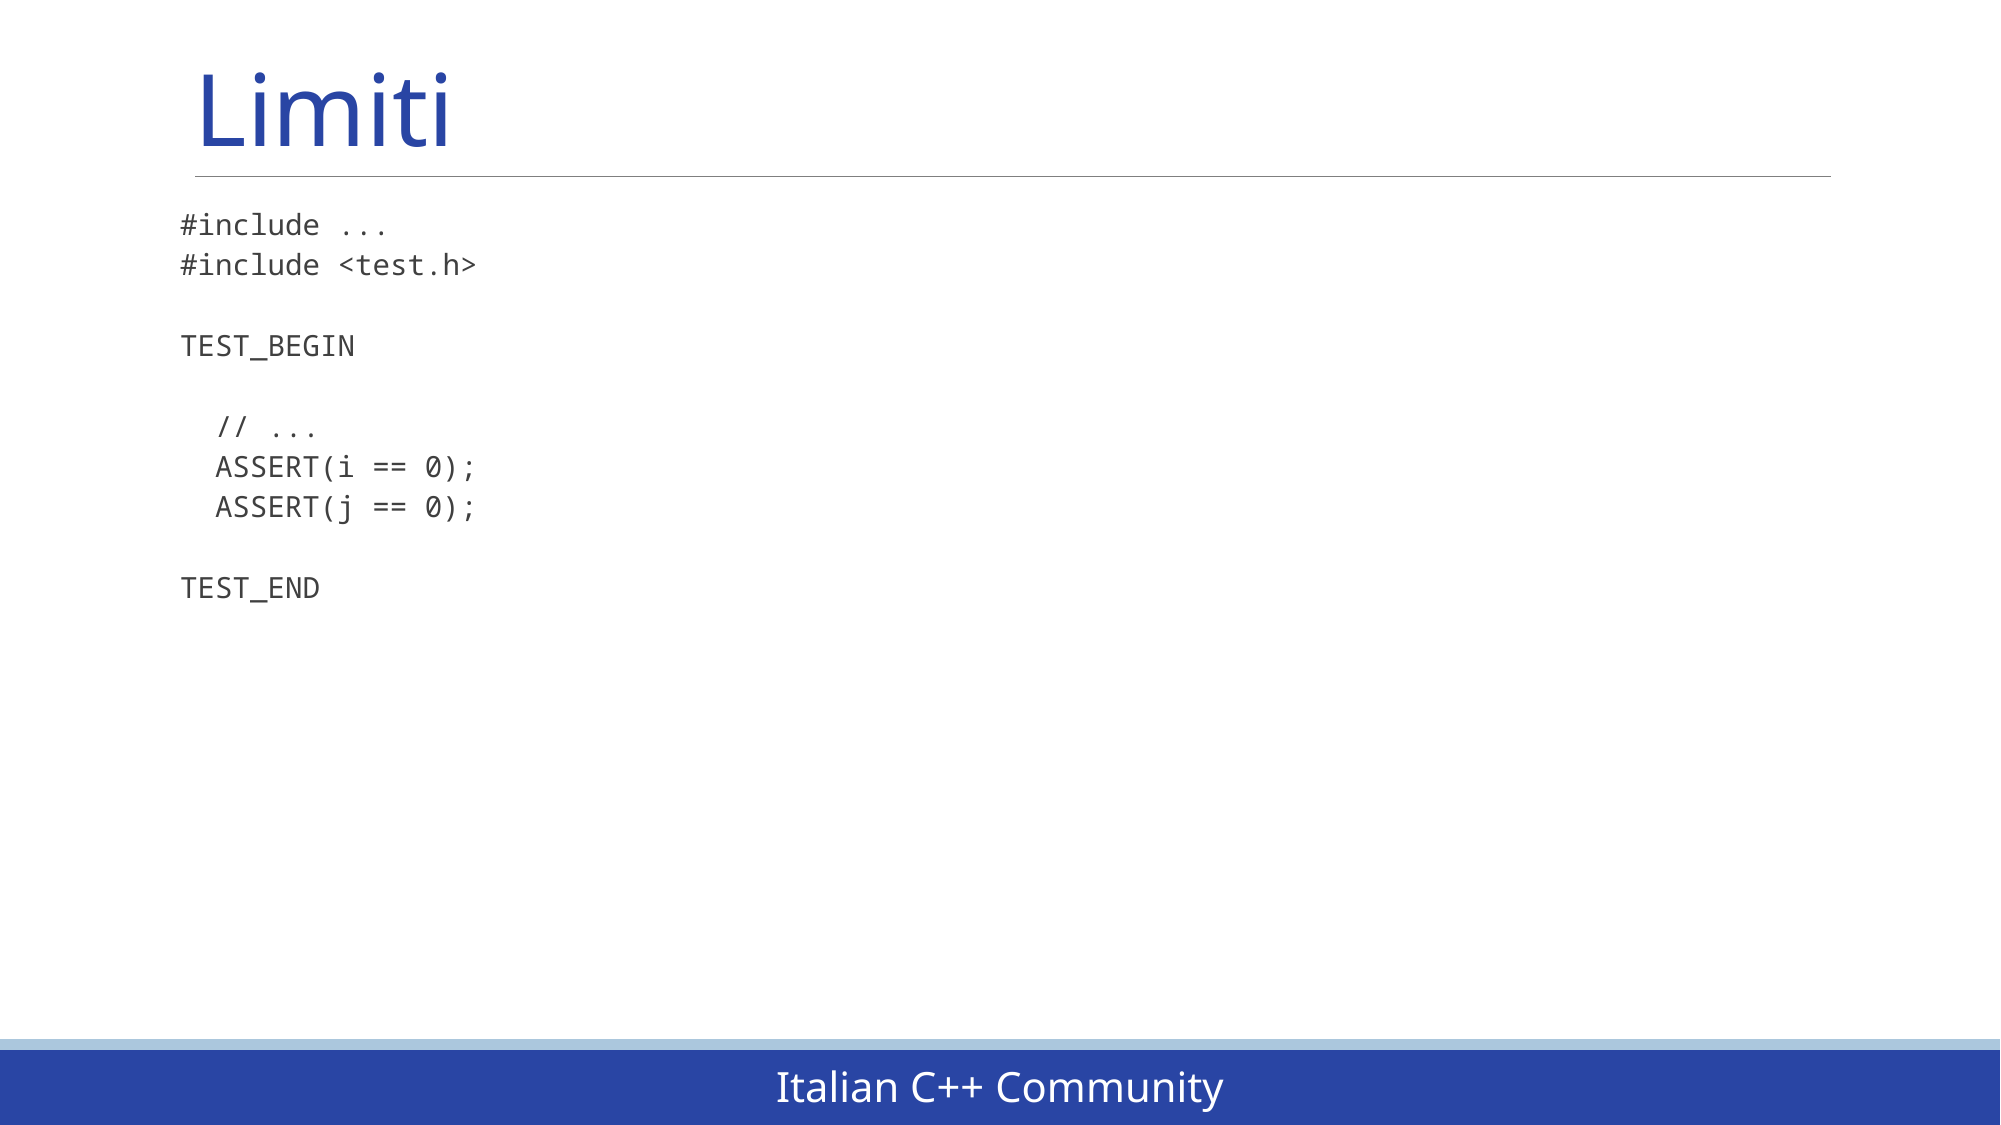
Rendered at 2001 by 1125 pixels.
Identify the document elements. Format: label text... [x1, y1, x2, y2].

title Limiti [179, 2, 1830, 175]
list #include ... #include <test.h> TEST_BEGIN // ... ASSERT(i == 0); ASSERT(j == 0); TEST_END [179, 202, 1830, 1011]
